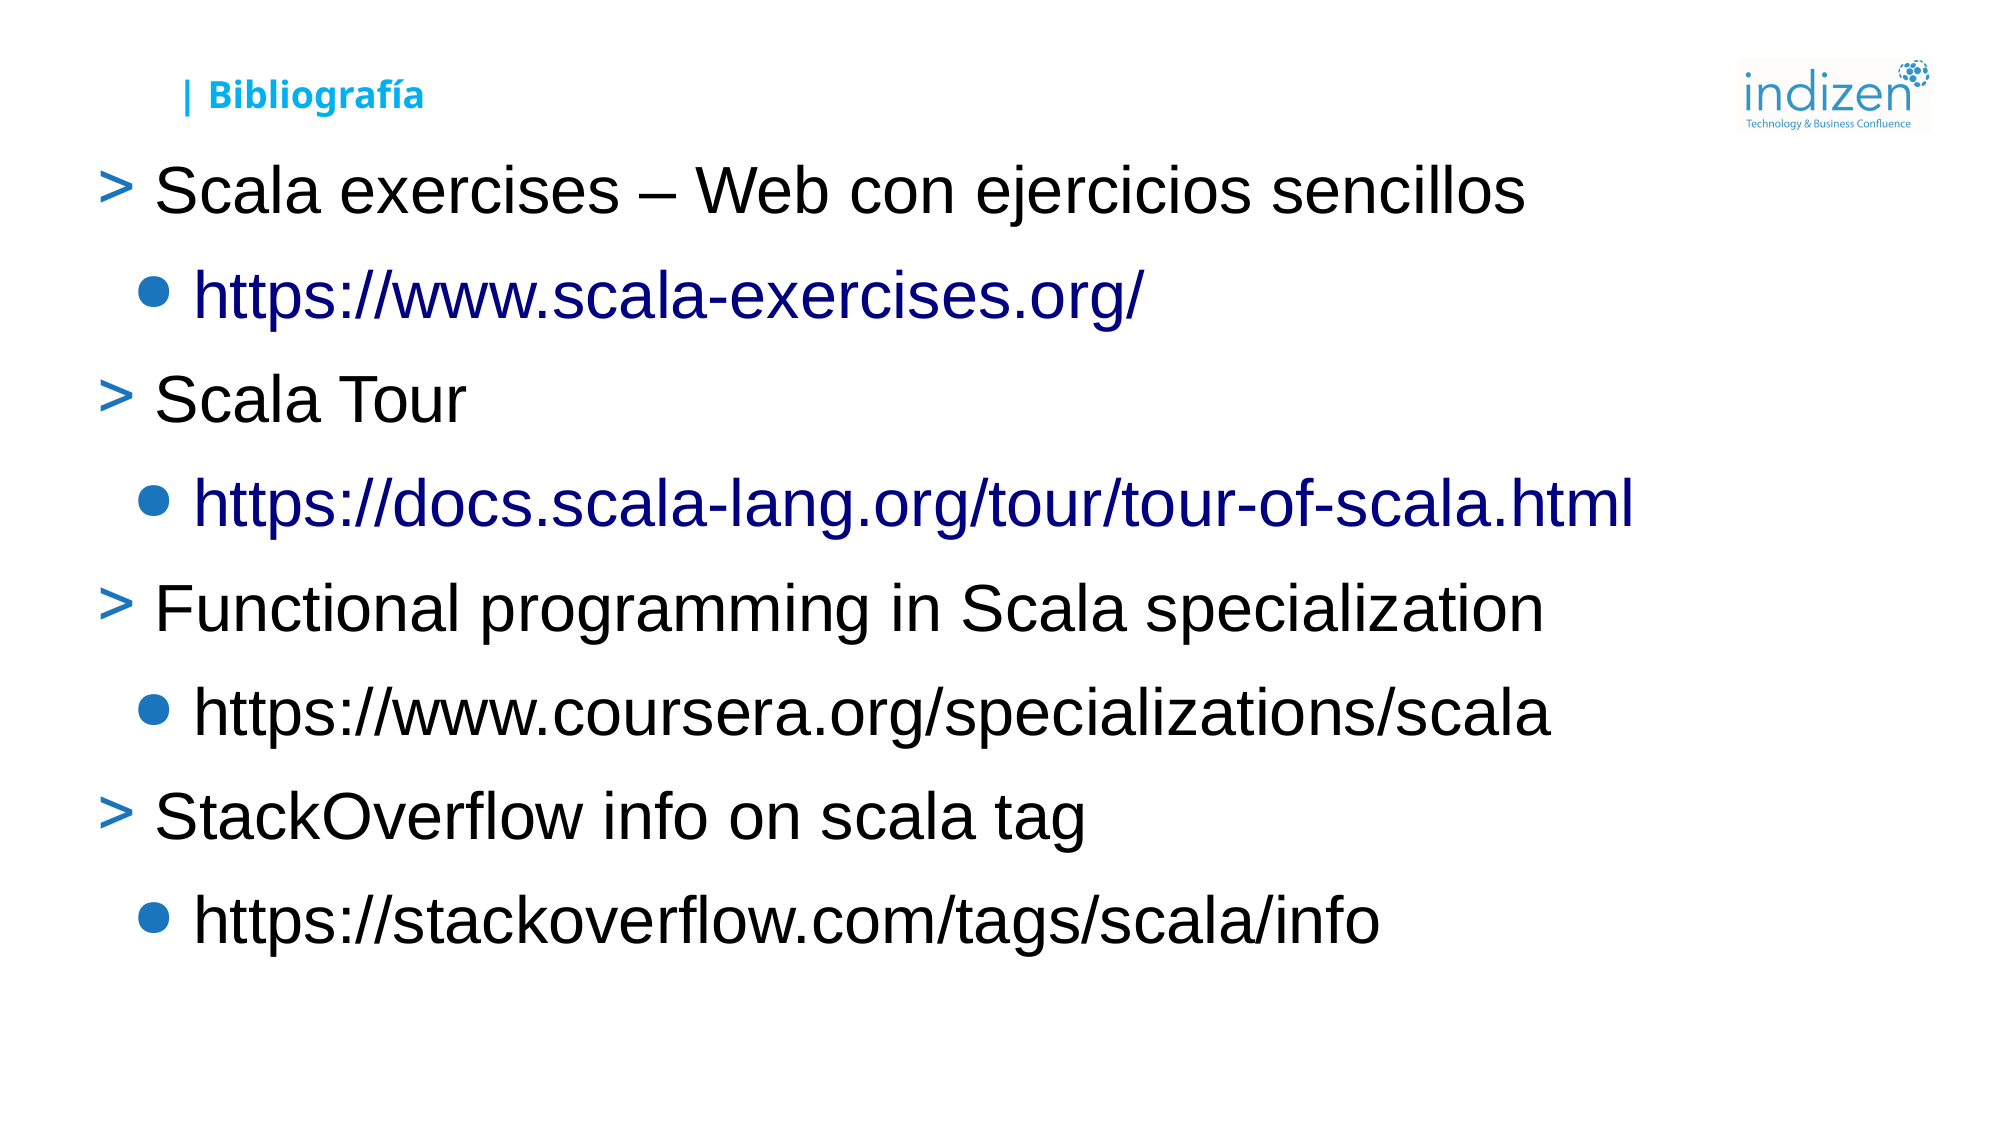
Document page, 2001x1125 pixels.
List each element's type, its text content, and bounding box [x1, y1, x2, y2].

list Scala exercises – Web con ejercicios sencillos https://www.scala-exercises.org/ Scala Tour https://docs.scala-lang.org/tour/tour-of-scala.html Functional programming in Scala specialization https://www.coursera.org/specializations/scala StackOverflow info on scala tag https://stackoverflow.com/tags/scala/info [97, 153, 1874, 1075]
picture [1737, 57, 1931, 133]
text_box | Bibliografía [157, 61, 1276, 127]
